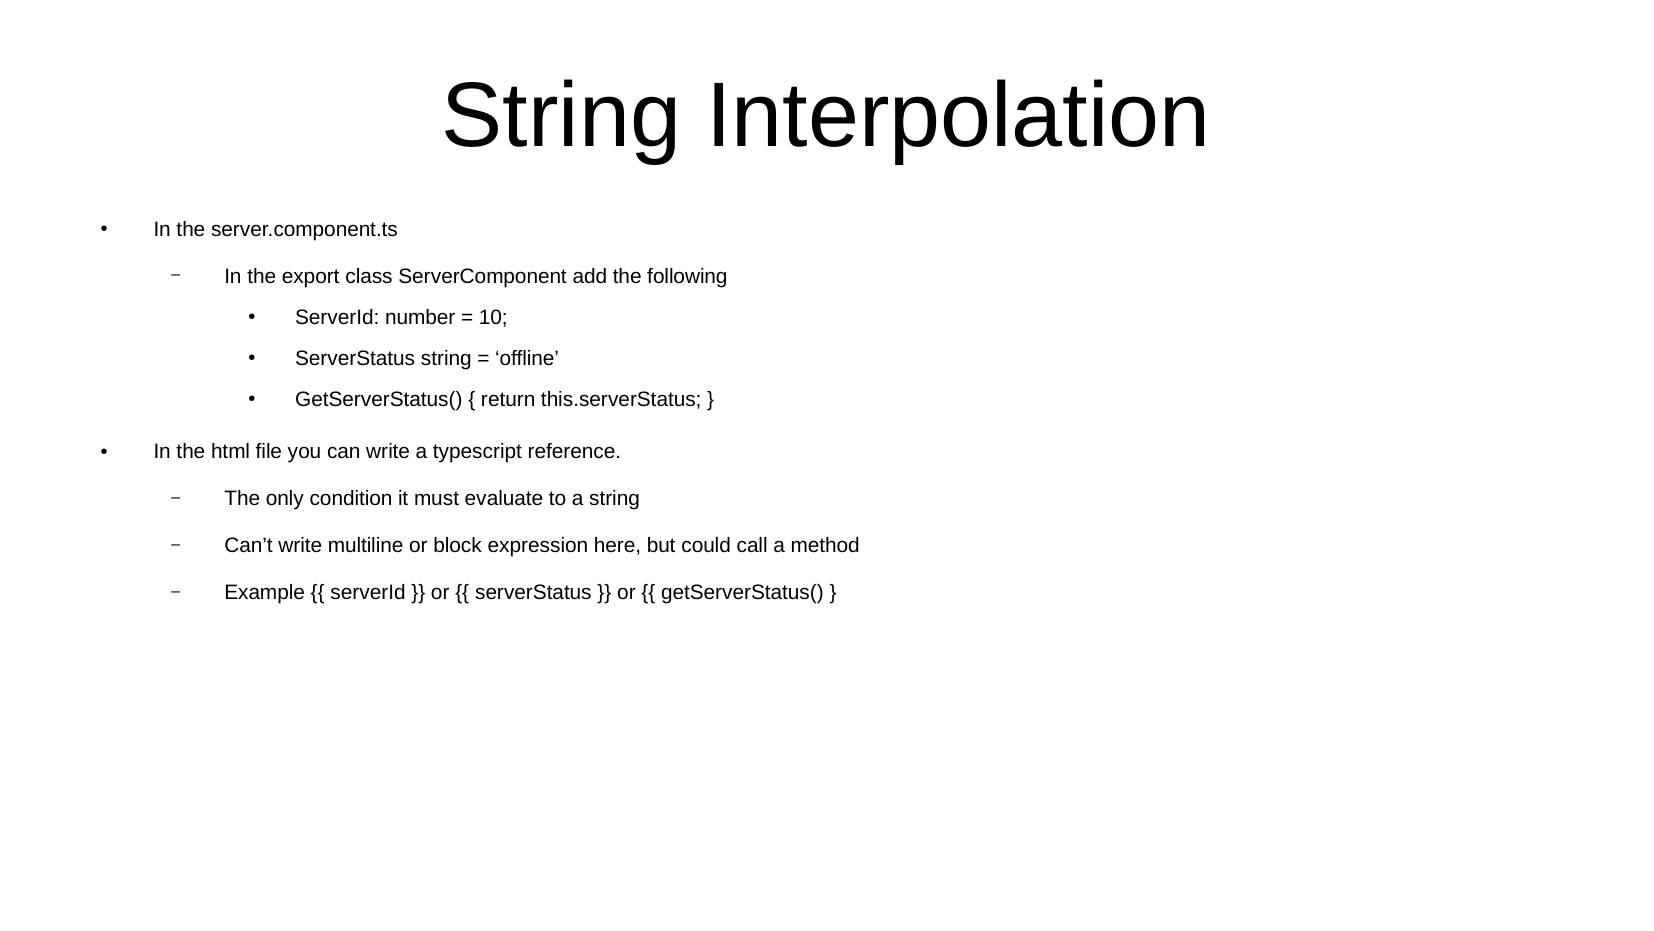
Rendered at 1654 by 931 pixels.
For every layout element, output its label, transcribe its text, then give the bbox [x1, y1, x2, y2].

list In the server.component.ts In the export class ServerComponent add the following ServerId: number = 10; ServerStatus string = ‘offline’ GetServerStatus() { return this.serverStatus; } In the html file you can write a typescript reference. The only condition it must evaluate to a string Can’t write multiline or block expression here, but could call a method Example {{ serverId }} or {{ serverStatus }} or {{ getServerStatus() } [82, 217, 1576, 916]
title String Interpolation [82, 37, 1571, 193]
